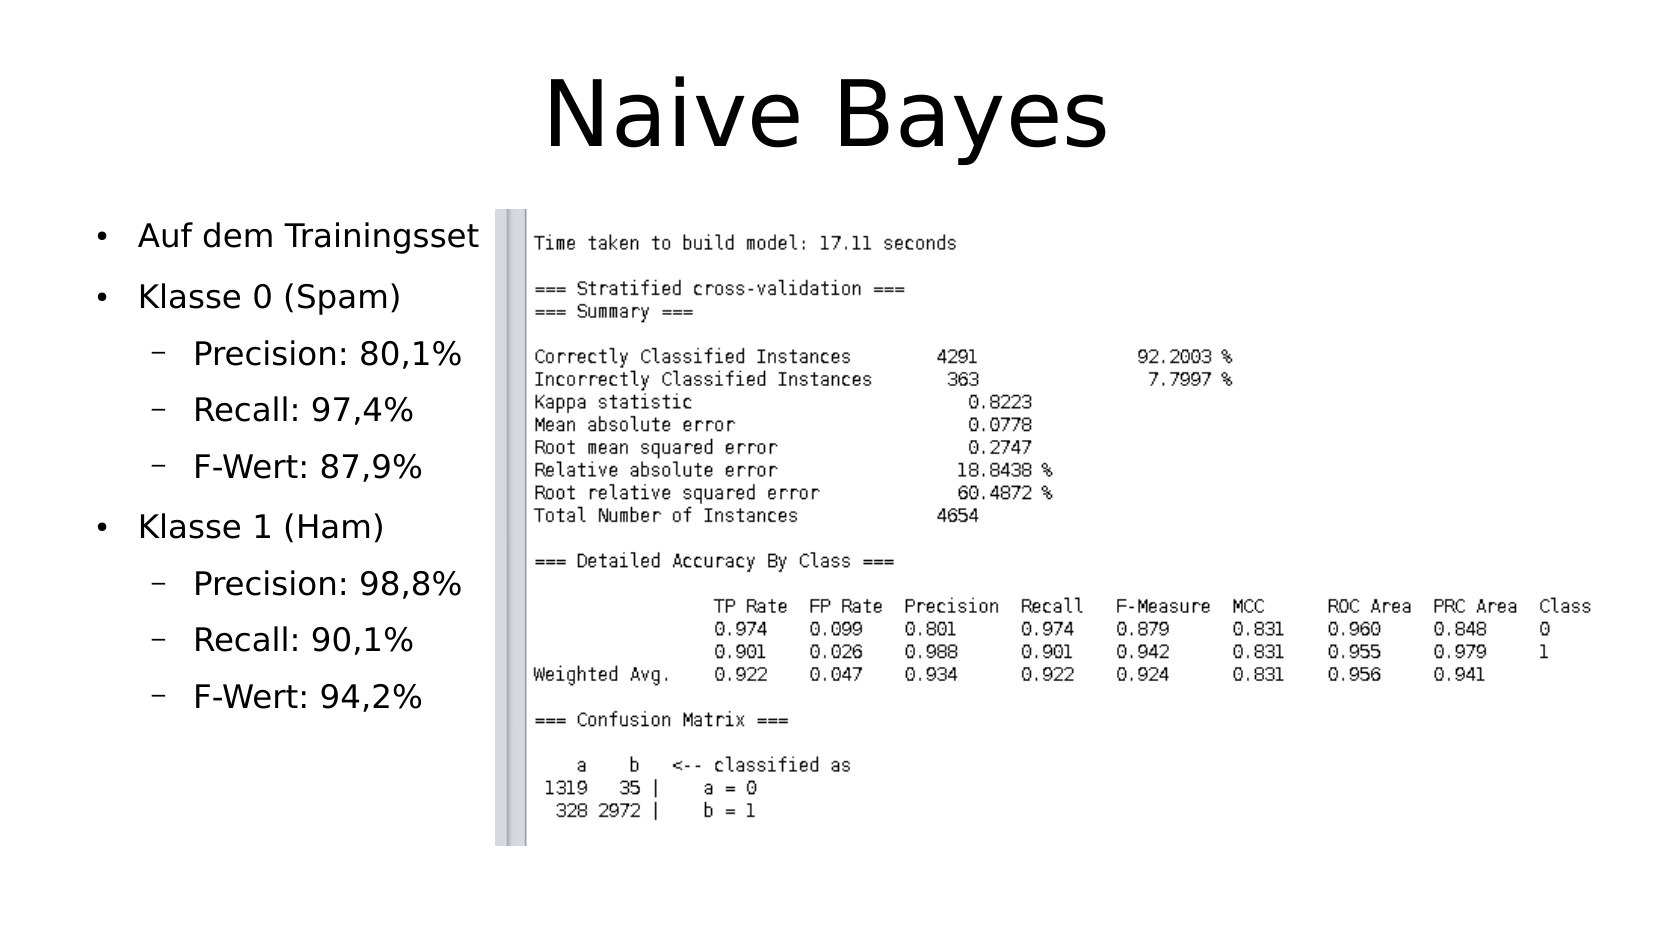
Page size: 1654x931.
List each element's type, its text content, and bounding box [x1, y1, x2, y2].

picture [495, 209, 1654, 846]
list Auf dem Trainingsset Klasse 0 (Spam) Precision: 80,1% Recall: 97,4% F-Wert: 87,9% Klasse 1 (Ham) Precision: 98,8% Recall: 90,1% F-Wert: 94,2% [82, 217, 481, 758]
title Naive Bayes [82, 37, 1571, 193]
